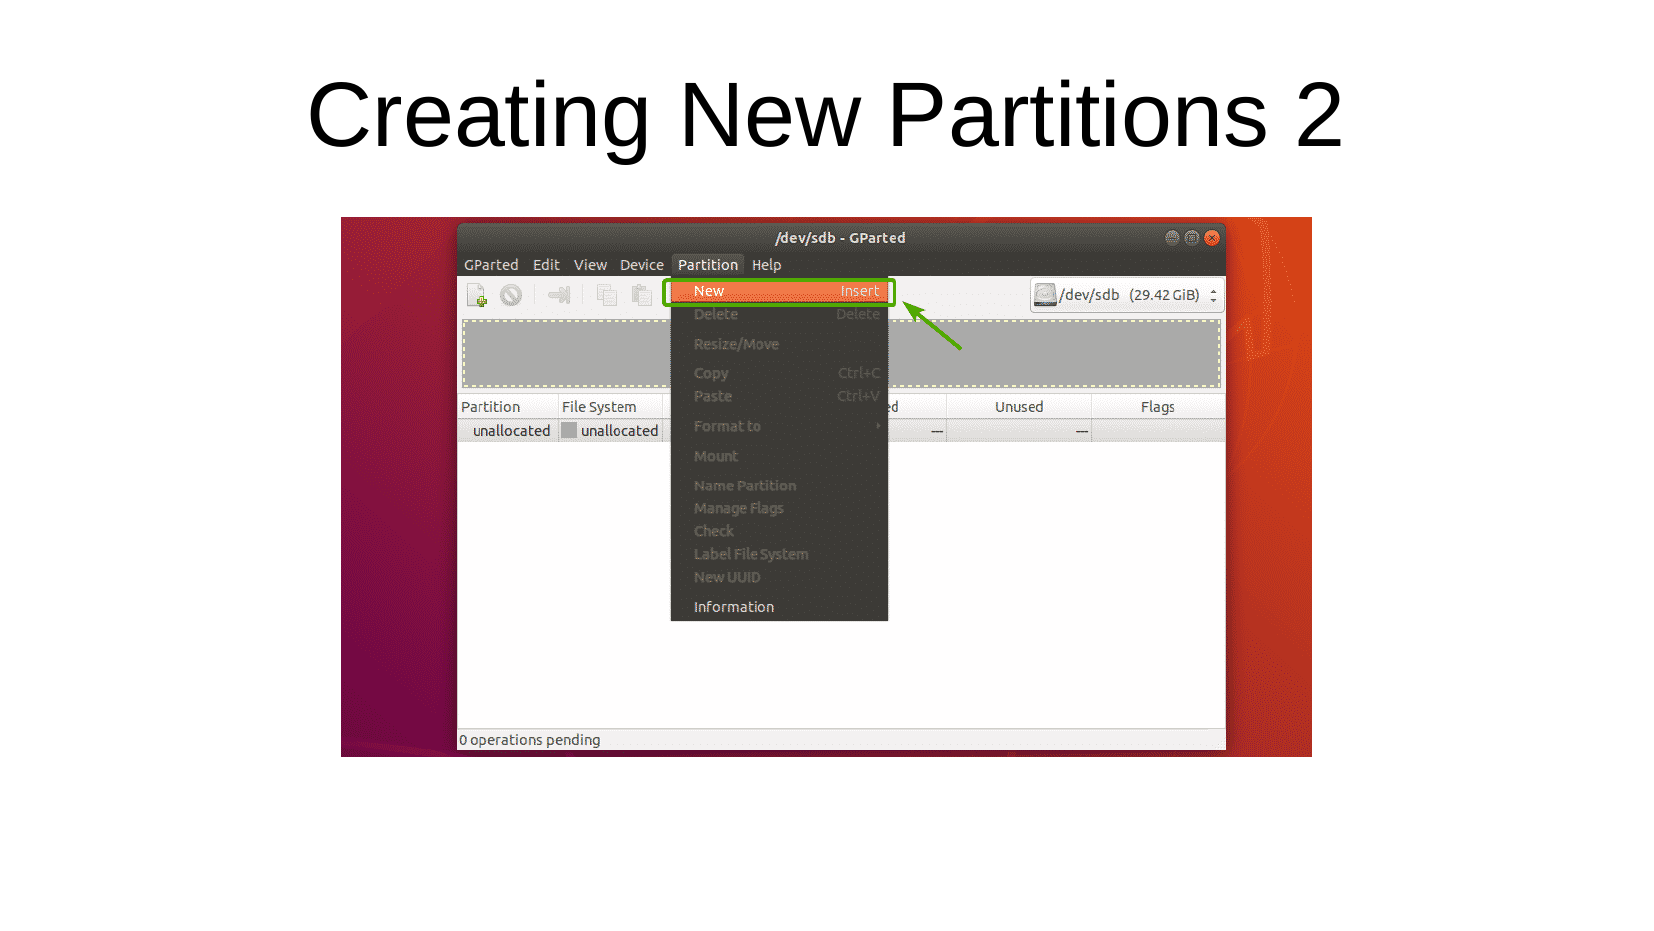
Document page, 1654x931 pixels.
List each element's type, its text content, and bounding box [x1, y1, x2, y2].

title Creating New Partitions 2 [82, 37, 1571, 193]
picture [341, 217, 1312, 758]
